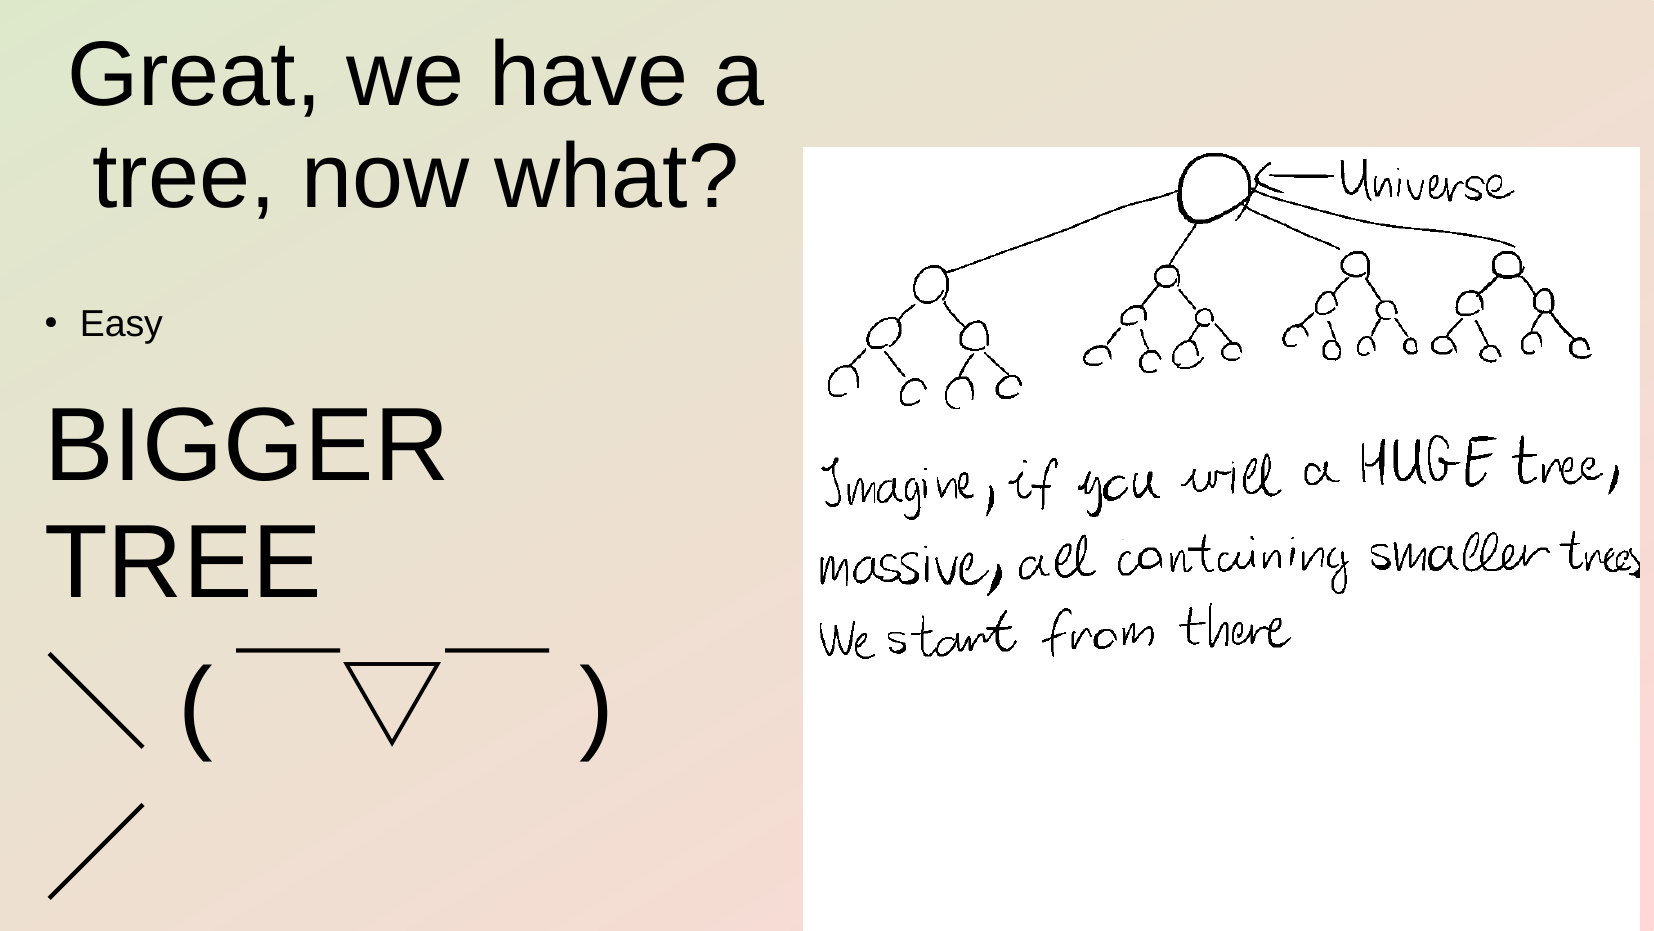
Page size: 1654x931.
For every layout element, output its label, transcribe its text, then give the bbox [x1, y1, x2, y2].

title Great, we have a tree, now what? [29, 13, 804, 237]
text_box Easy BIGGER TREE ＼(￣▽￣)／ [29, 295, 739, 798]
picture [803, 147, 1640, 931]
